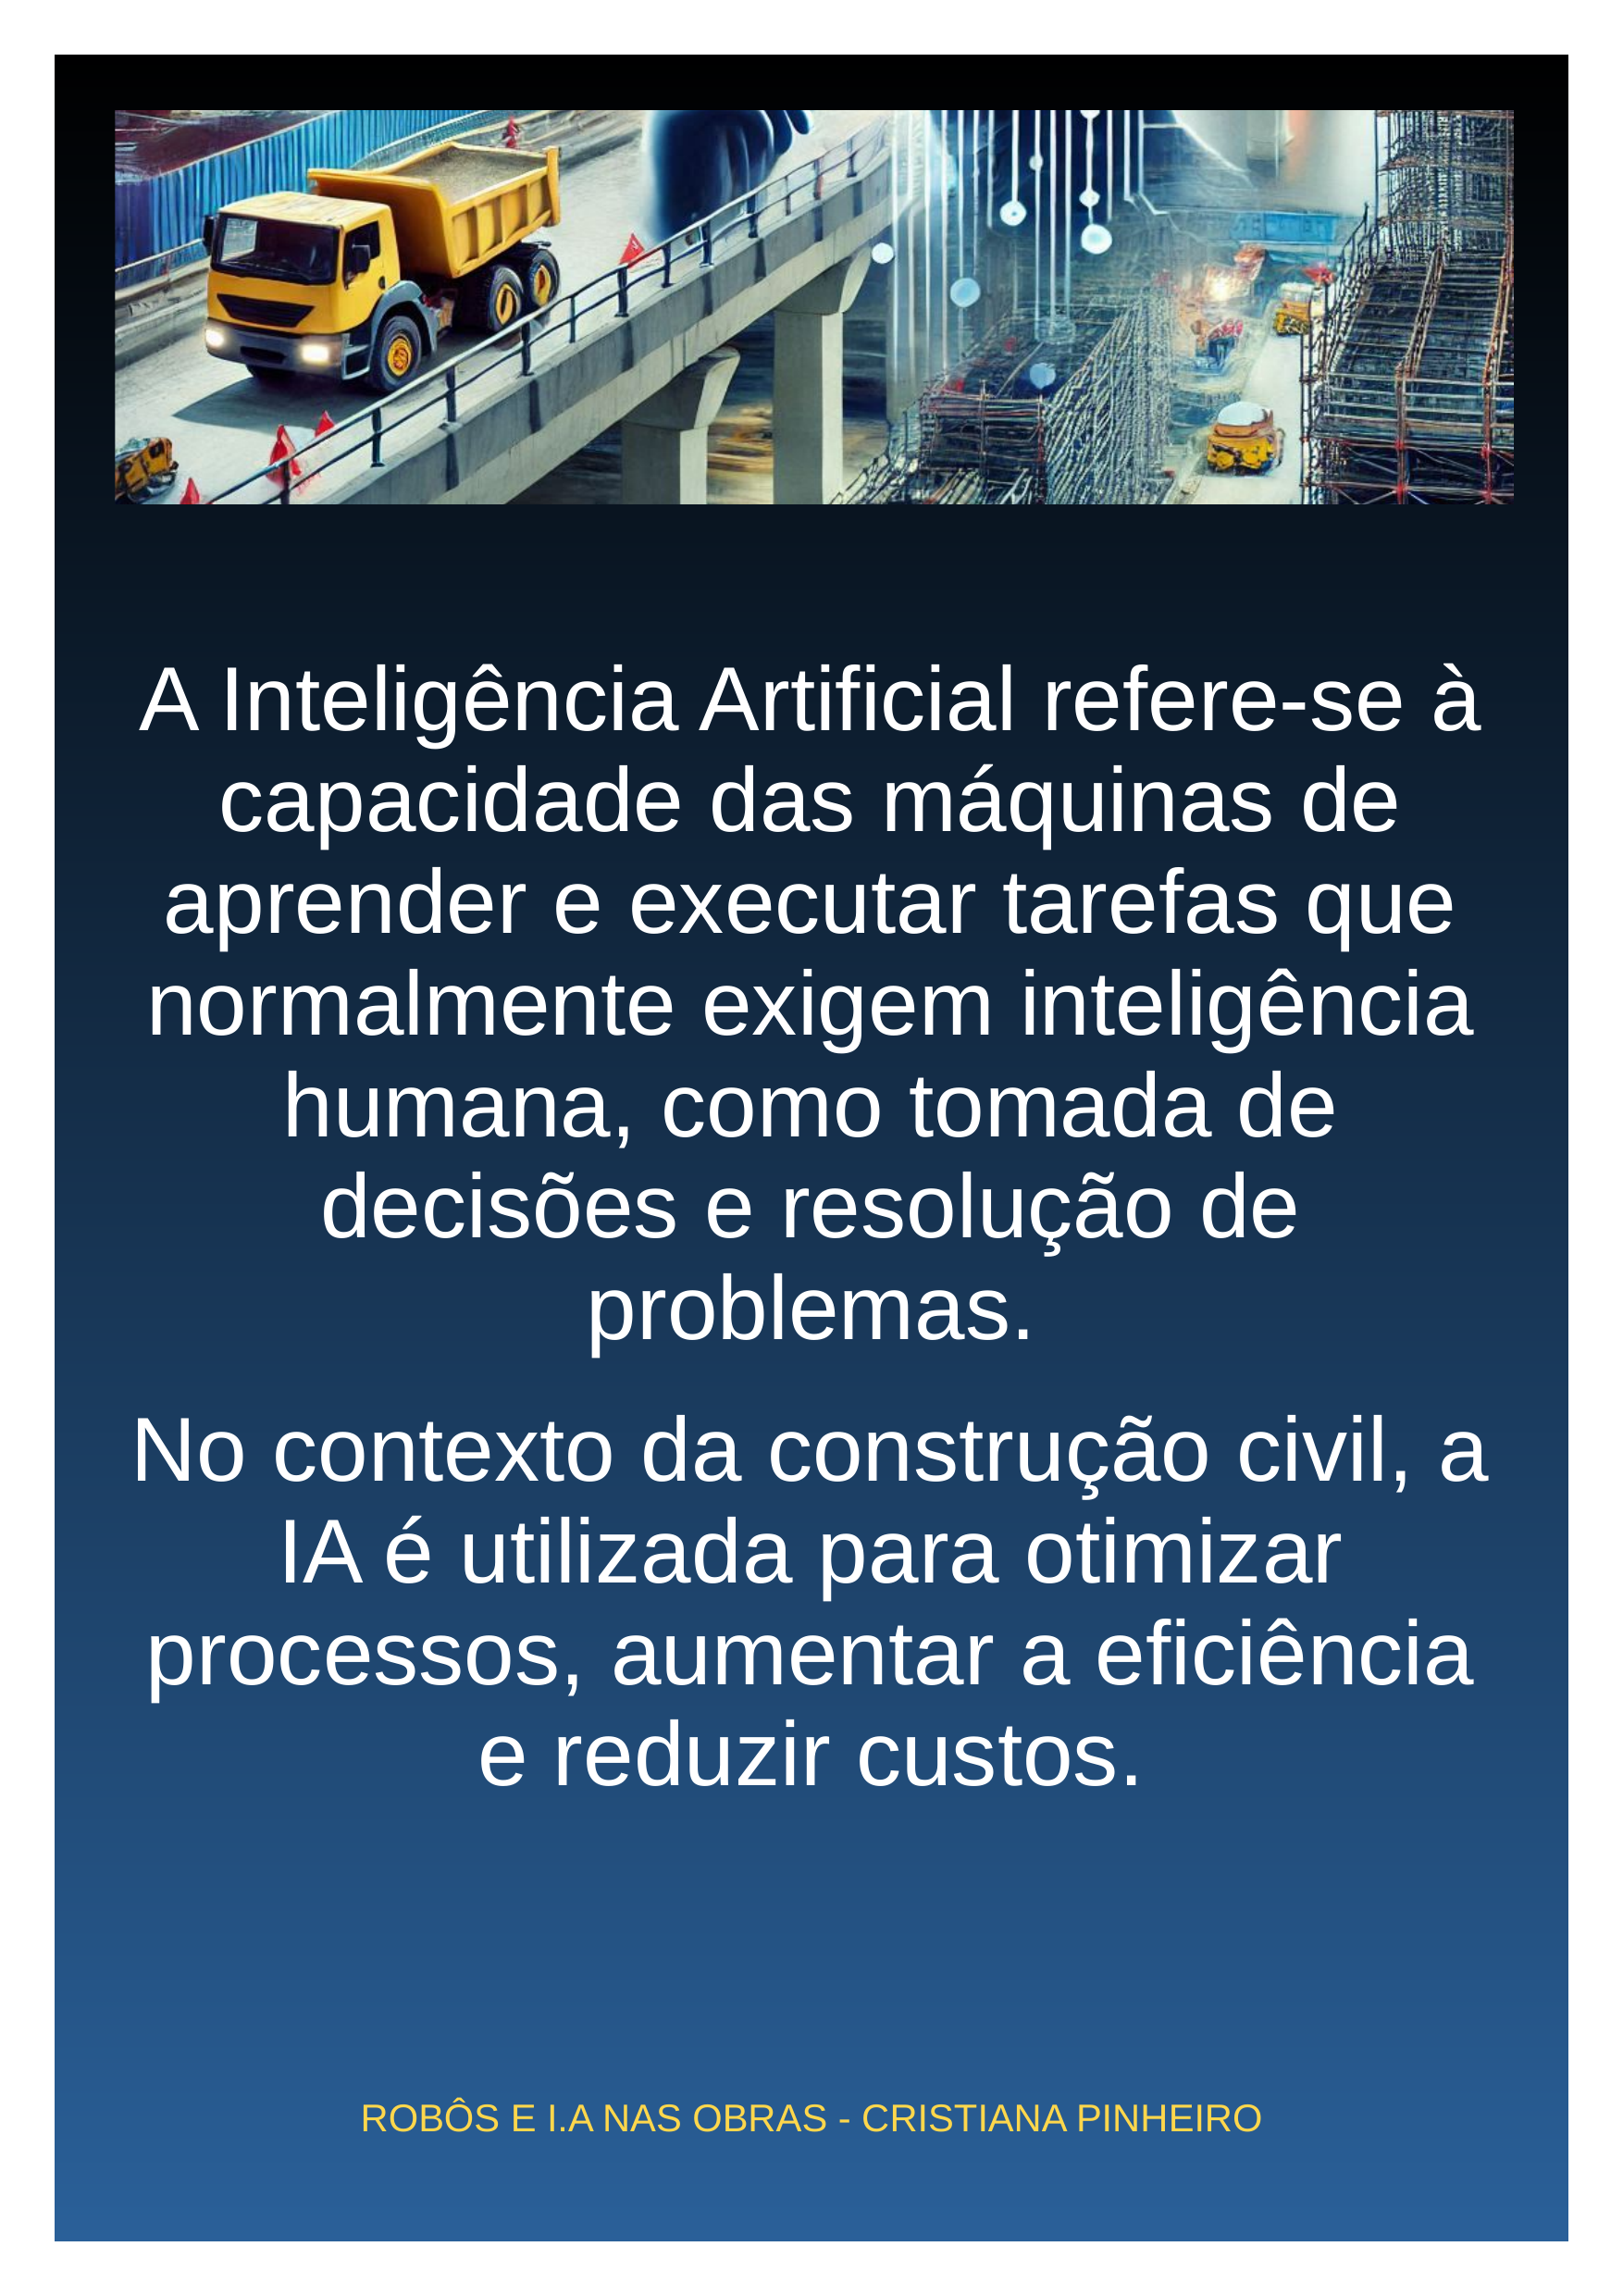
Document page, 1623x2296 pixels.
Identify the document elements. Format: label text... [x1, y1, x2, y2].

list Robôs e I.A nas Obras - Cristiana Pinheiro [130, 2096, 1493, 2187]
picture [115, 110, 1514, 504]
list A Inteligência Artificial refere-se à capacidade das máquinas de aprender e executar tarefas que normalmente exigem inteligência humana, como tomada de decisões e resolução de problemas. No contexto da construção civil, a IA é utilizada para otimizar processos, aumentar a eficiência e reduzir custos. [130, 648, 1493, 1826]
